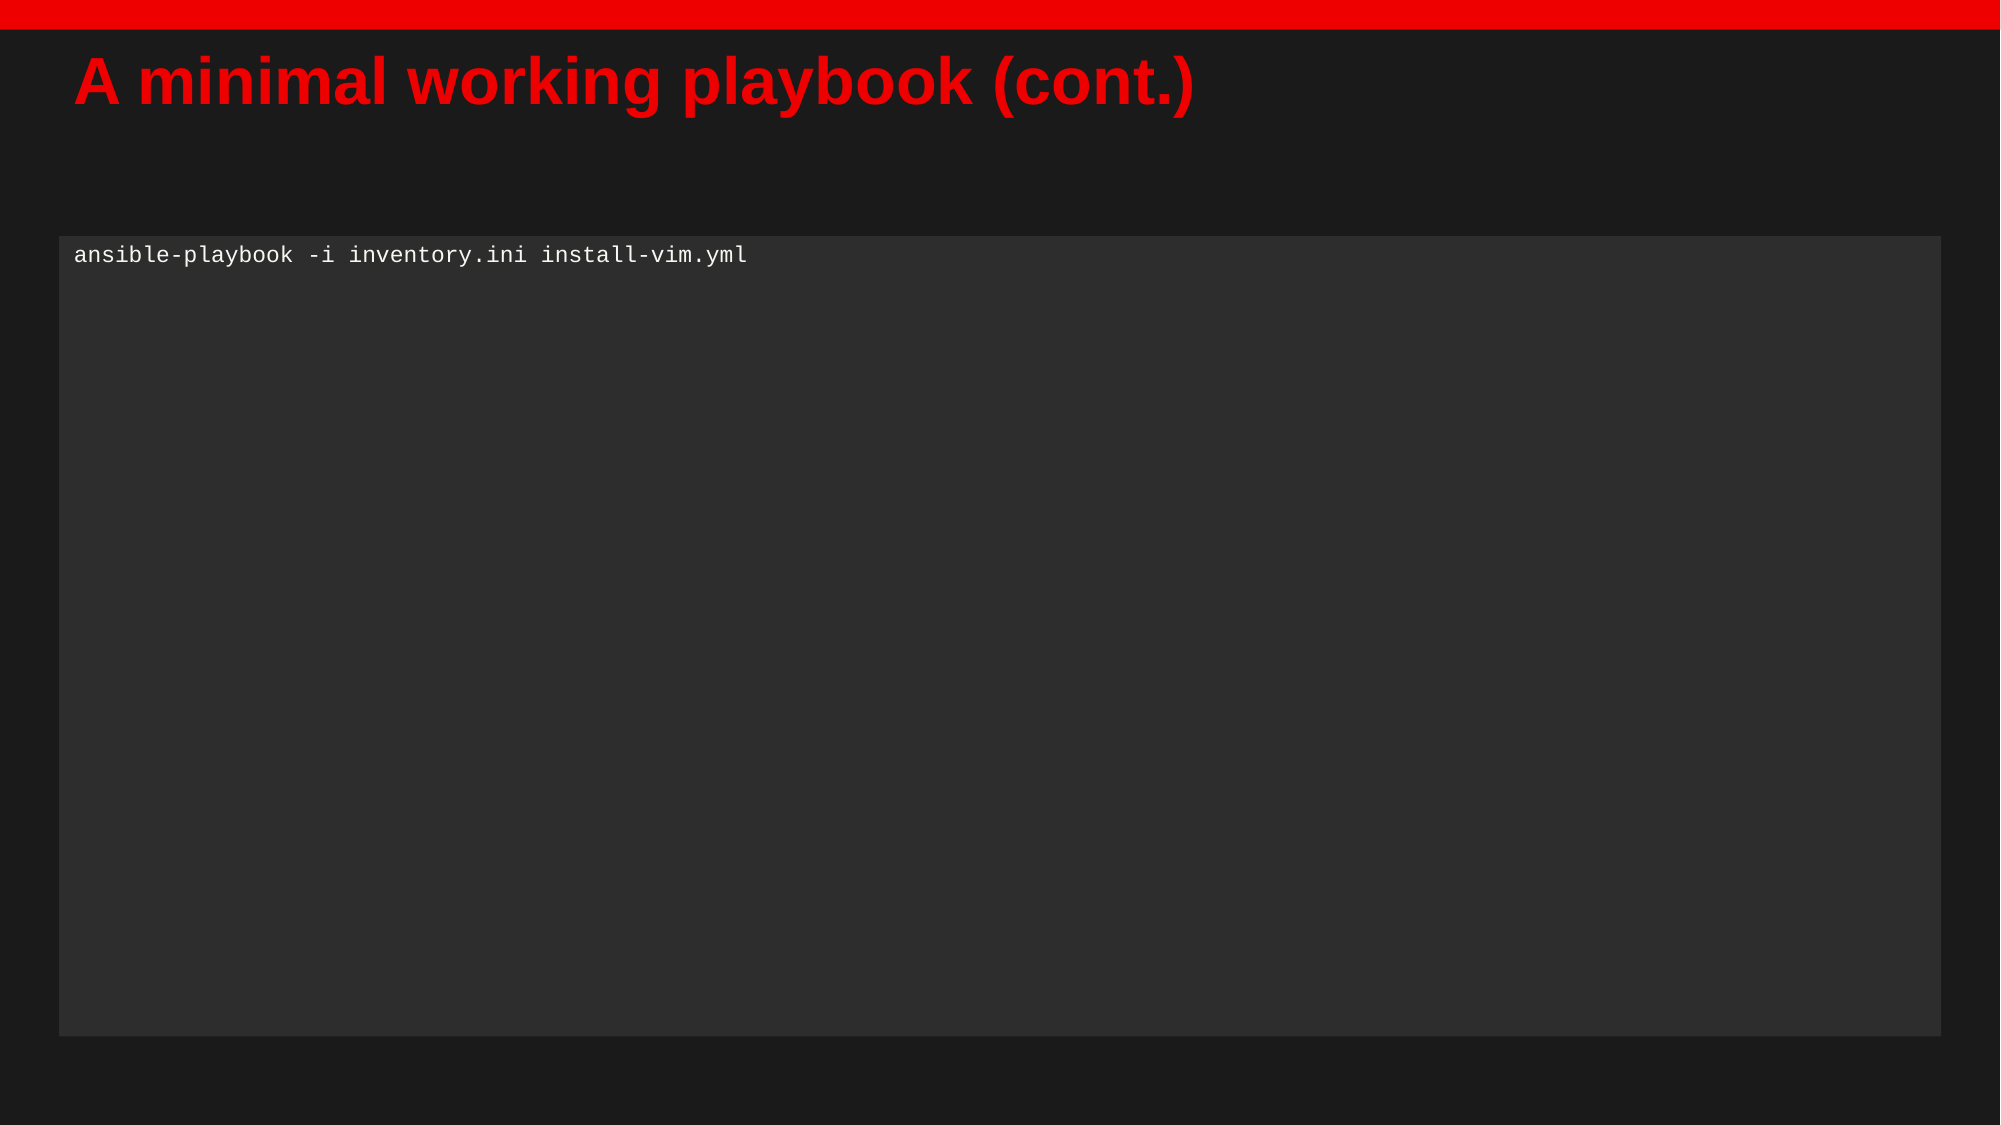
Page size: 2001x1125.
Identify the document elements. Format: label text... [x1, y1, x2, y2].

text_box ansible-playbook -i inventory.ini install-vim.yml [59, 236, 1942, 1037]
text_box A minimal working playbook (cont.) [59, 36, 1942, 208]
text_box [0, 0, 2001, 30]
